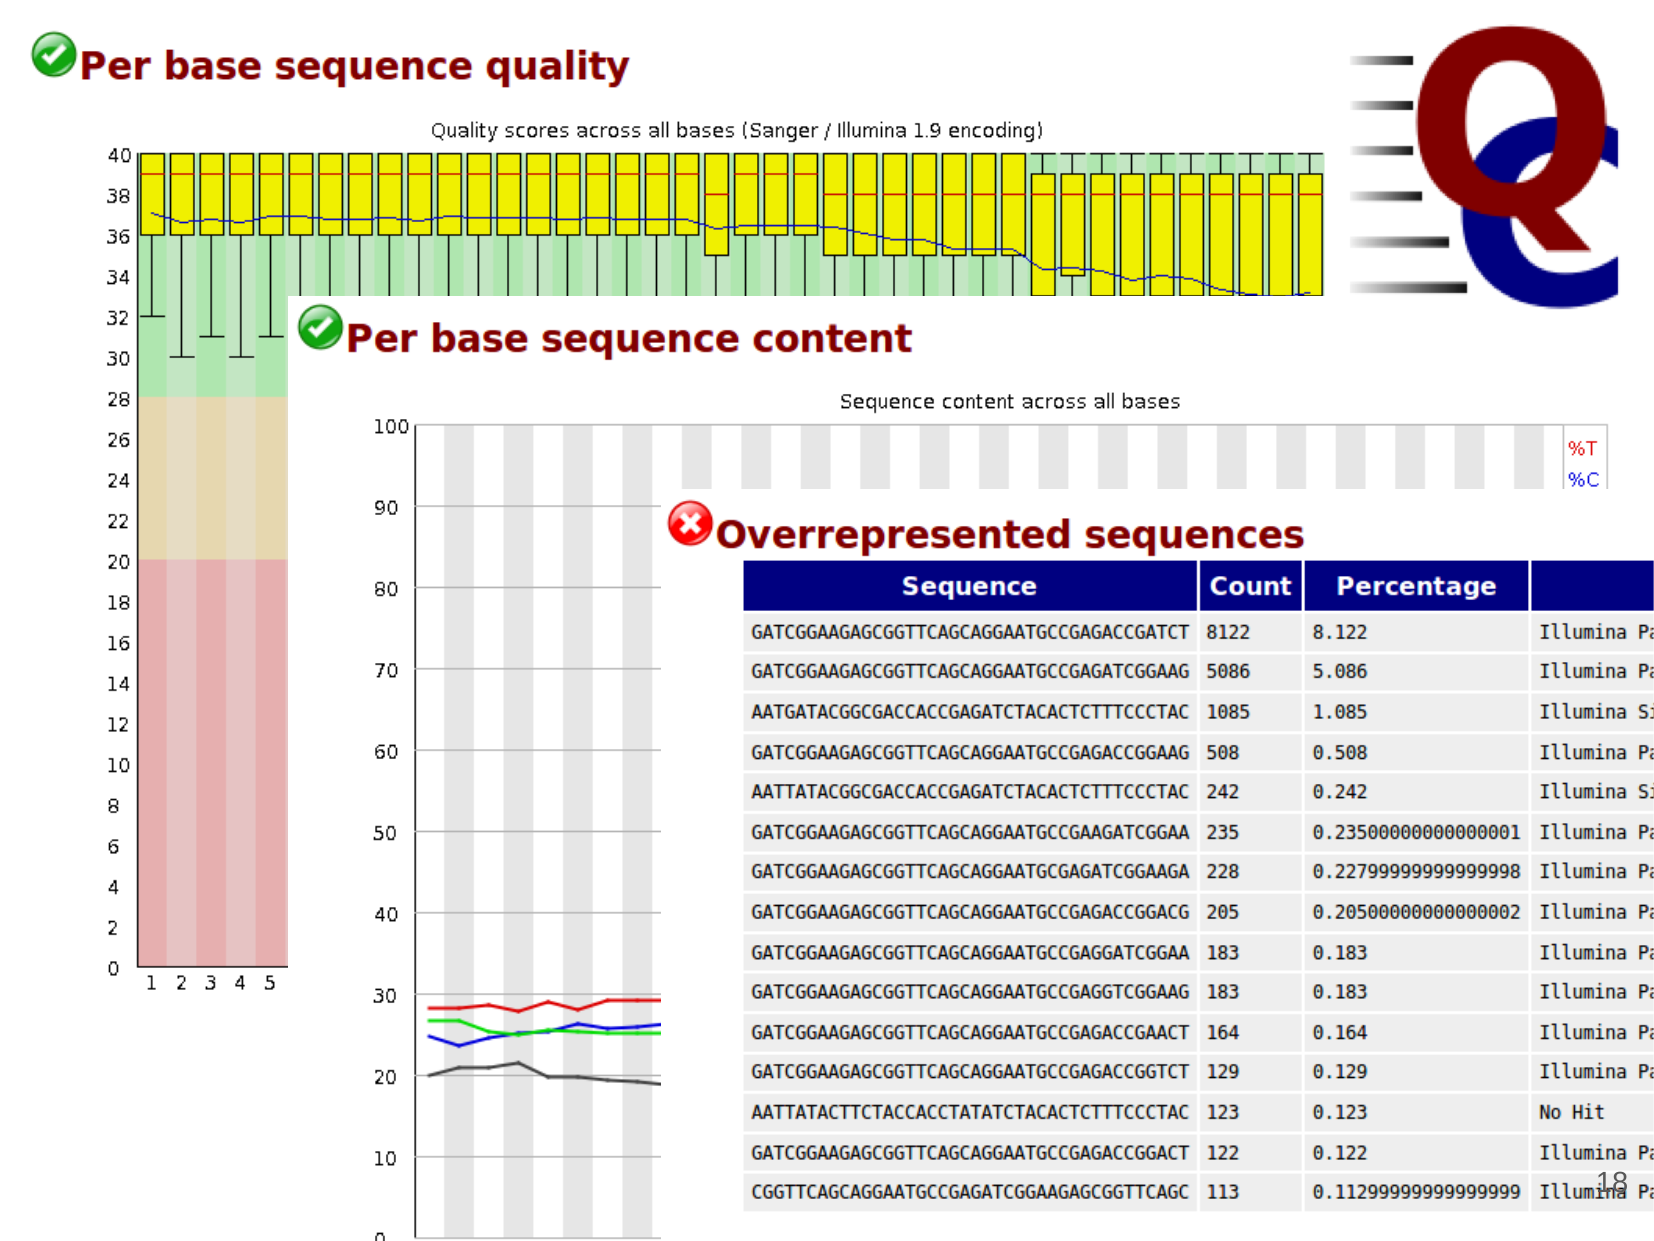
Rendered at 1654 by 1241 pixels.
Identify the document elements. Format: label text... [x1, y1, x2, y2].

picture [20, 14, 1654, 1241]
slide_number <number> [1547, 1145, 1647, 1241]
